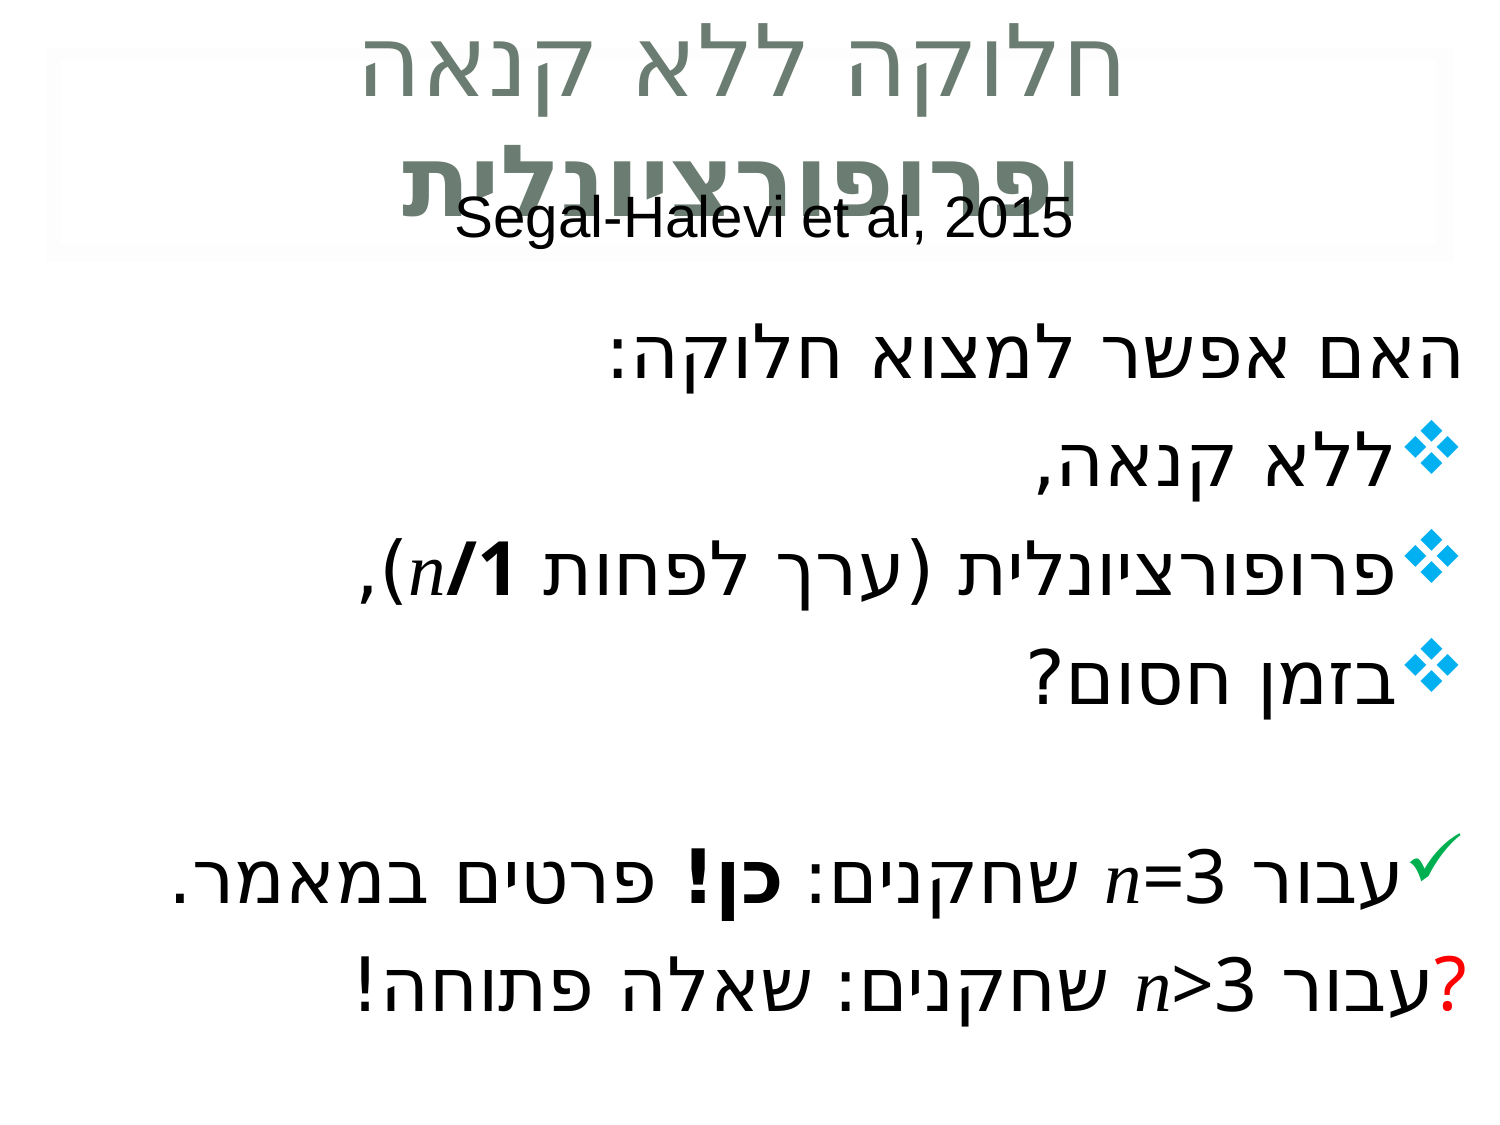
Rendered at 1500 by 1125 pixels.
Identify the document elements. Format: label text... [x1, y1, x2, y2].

text_box האם אפשר למצוא חלוקה: ללא קנאה, פרופורציונלית (ערך לפחות 1/n), בזמן חסום? עבור n=3 שחקנים: כן! פרטים במאמר. עבור n>3 שחקנים: שאלה פתוחה! [29, 295, 1500, 1106]
text_box חלוקה ללא קנאה ופרופורציונלית [64, 31, 1421, 202]
text_box Segal-Halevi et al, 2015 [439, 178, 1090, 259]
picture [45, 46, 1455, 263]
